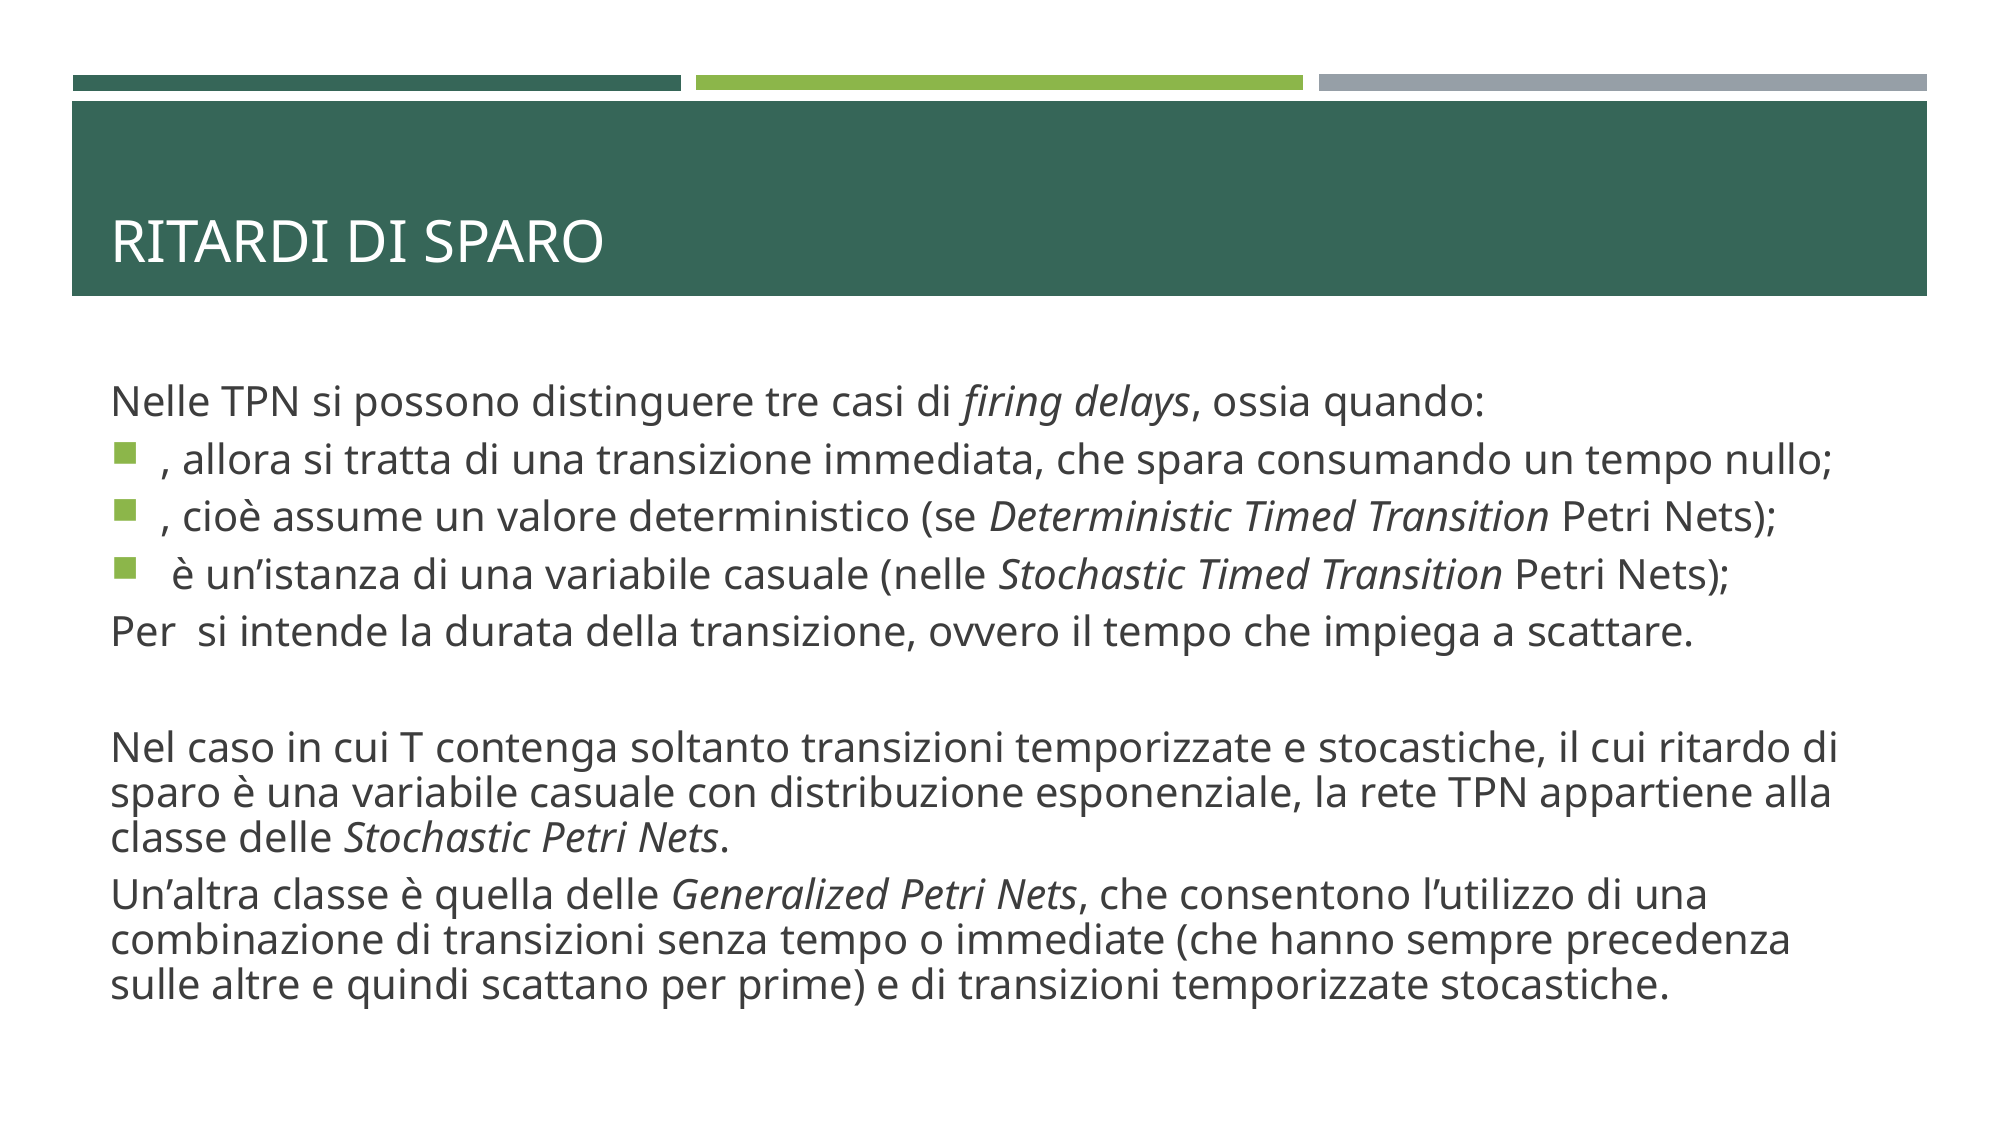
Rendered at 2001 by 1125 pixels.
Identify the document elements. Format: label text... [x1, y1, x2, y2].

title Ritardi di sparo [95, 115, 1905, 282]
list Nelle TPN si possono distinguere tre casi di firing delays, ossia quando: , allora si tratta di una transizione immediata, che spara consumando un tempo nullo; , cioè assume un valore deterministico (se Deterministic Timed Transition Petri Nets); è un’istanza di una variabile casuale (nelle Stochastic Timed Transition Petri Nets); Per si intende la durata della transizione, ovvero il tempo che impiega a scattare. Nel caso in cui T contenga soltanto transizioni temporizzate e stocastiche, il cui ritardo di sparo è una variabile casuale con distribuzione esponenziale, la rete TPN appartiene alla classe delle Stochastic Petri Nets. Un’altra classe è quella delle Generalized Petri Nets, che consentono l’utilizzo di una combinazione di transizioni senza tempo o immediate (che hanno sempre precedenza sulle altre e quindi scattano per prime) e di transizioni temporizzate stocastiche. [95, 313, 1905, 1077]
